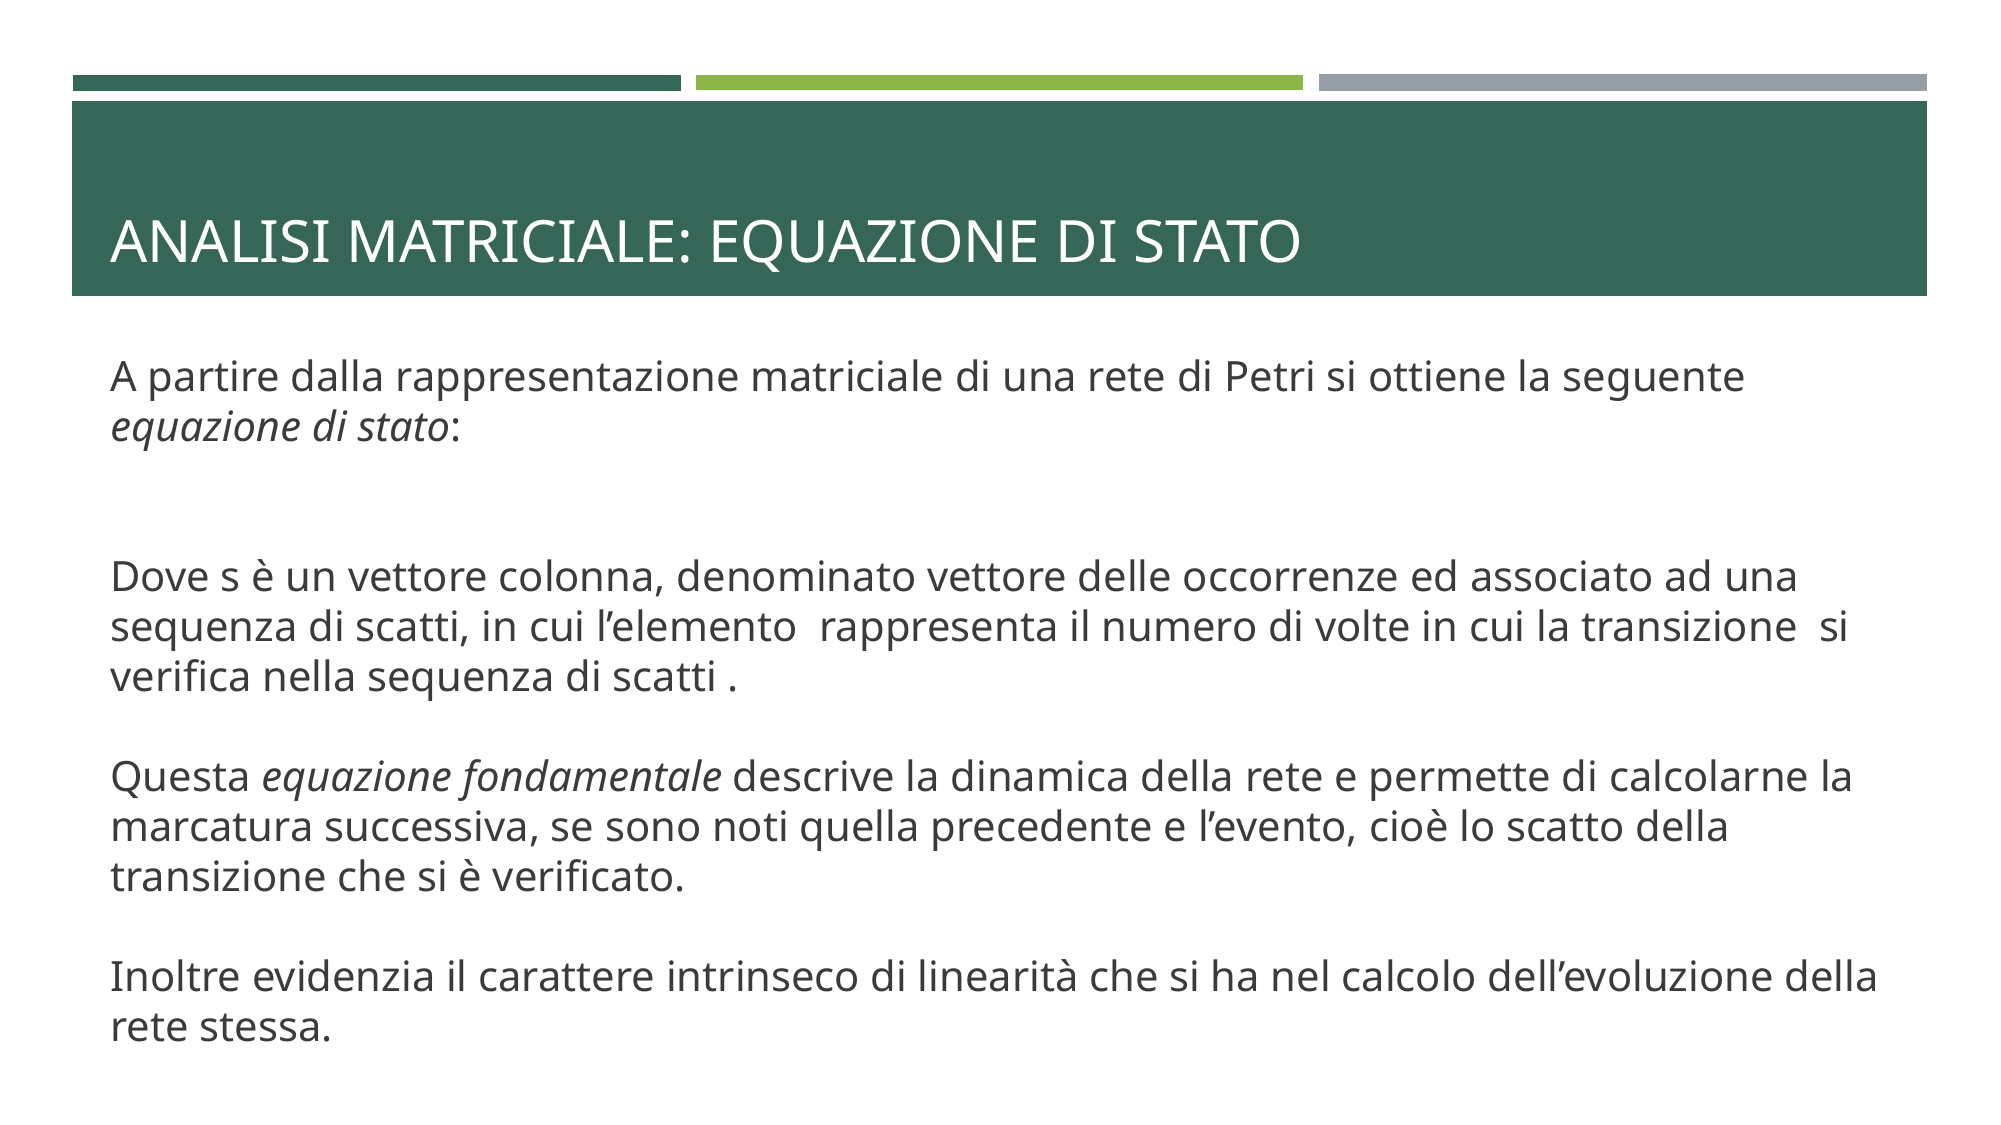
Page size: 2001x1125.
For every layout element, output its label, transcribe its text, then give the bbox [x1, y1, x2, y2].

title Analisi matriciale: equazione di stato [95, 115, 1905, 282]
text_box A partire dalla rappresentazione matriciale di una rete di Petri si ottiene la seguente equazione di stato: Dove s è un vettore colonna, denominato vettore delle occorrenze ed associato ad una sequenza di scatti, in cui l’elemento rappresenta il numero di volte in cui la transizione si verifica nella sequenza di scatti . Questa equazione fondamentale descrive la dinamica della rete e permette di calcolarne la marcatura successiva, se sono noti quella precedente e l’evento, cioè lo scatto della transizione che si è verificato. Inoltre evidenzia il carattere intrinseco di linearità che si ha nel calcolo dell’evoluzione della rete stessa. [95, 342, 1905, 1065]
